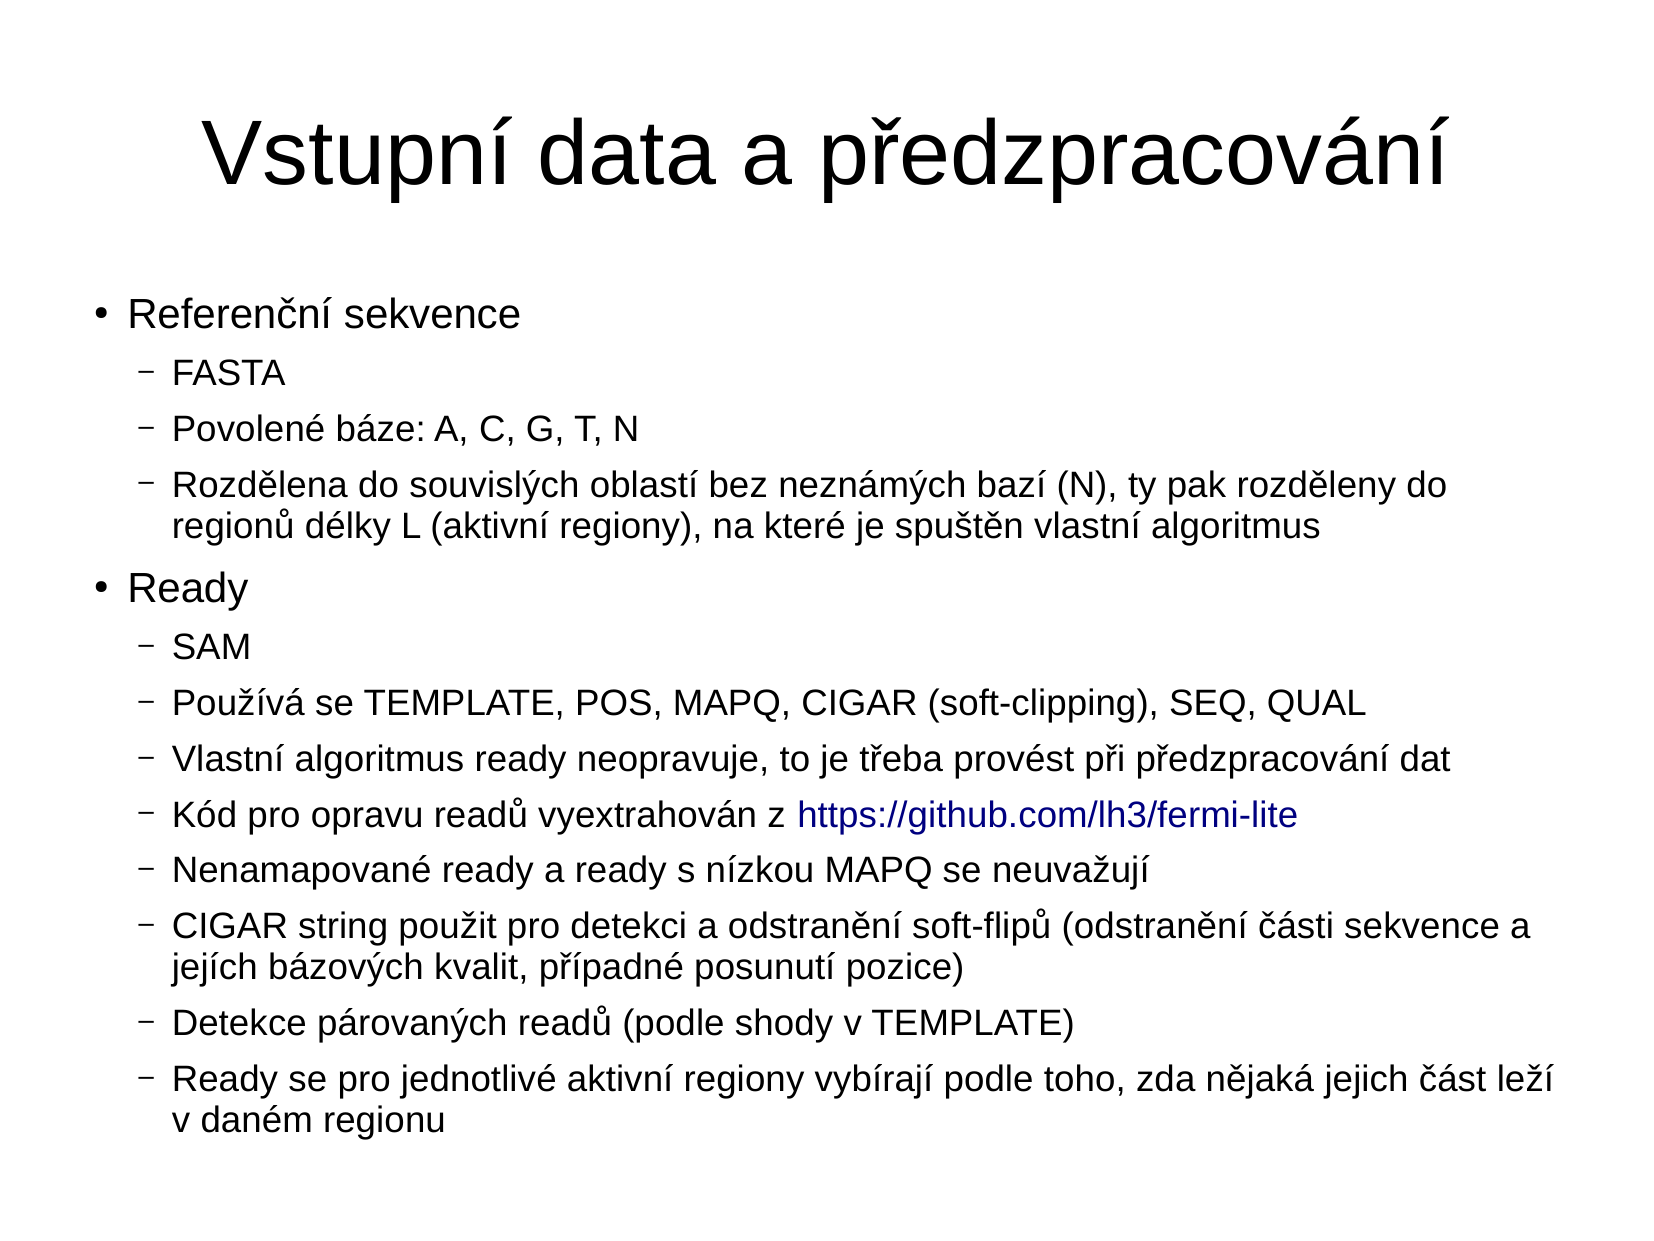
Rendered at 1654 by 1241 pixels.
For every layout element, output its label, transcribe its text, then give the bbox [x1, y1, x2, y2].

list Referenční sekvence FASTA Povolené báze: A, C, G, T, N Rozdělena do souvislých oblastí bez neznámých bazí (N), ty pak rozděleny do regionů délky L (aktivní regiony), na které je spuštěn vlastní algoritmus Ready SAM Používá se TEMPLATE, POS, MAPQ, CIGAR (soft-clipping), SEQ, QUAL Vlastní algoritmus ready neopravuje, to je třeba provést při předzpracování dat Kód pro opravu readů vyextrahován z https://github.com/lh3/fermi-lite Nenamapované ready a ready s nízkou MAPQ se neuvažují CIGAR string použit pro detekci a odstranění soft-flipů (odstranění části sekvence a jejích bázových kvalit, případné posunutí pozice) Detekce párovaných readů (podle shody v TEMPLATE) Ready se pro jednotlivé aktivní regiony vybírají podle toho, zda nějaká jejich část leží v daném regionu [82, 290, 1571, 1146]
title Vstupní data a předzpracování [82, 49, 1571, 257]
